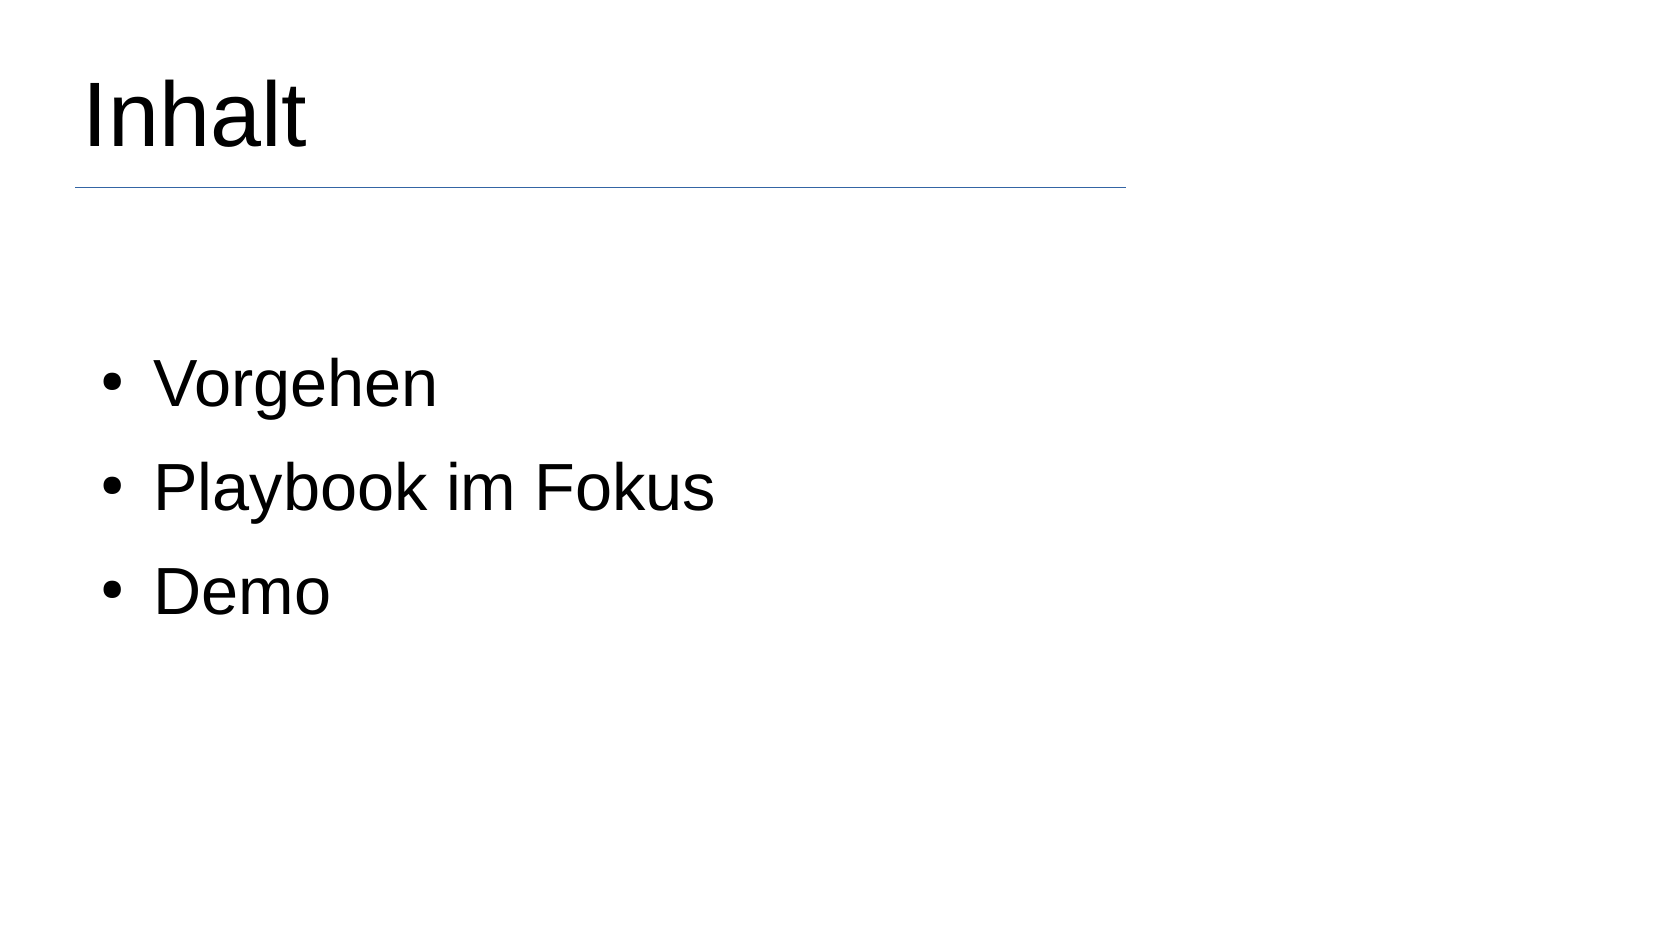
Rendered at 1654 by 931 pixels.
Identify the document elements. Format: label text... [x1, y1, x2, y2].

list Vorgehen Playbook im Fokus Demo [82, 217, 1571, 758]
title Inhalt [82, 37, 1571, 193]
